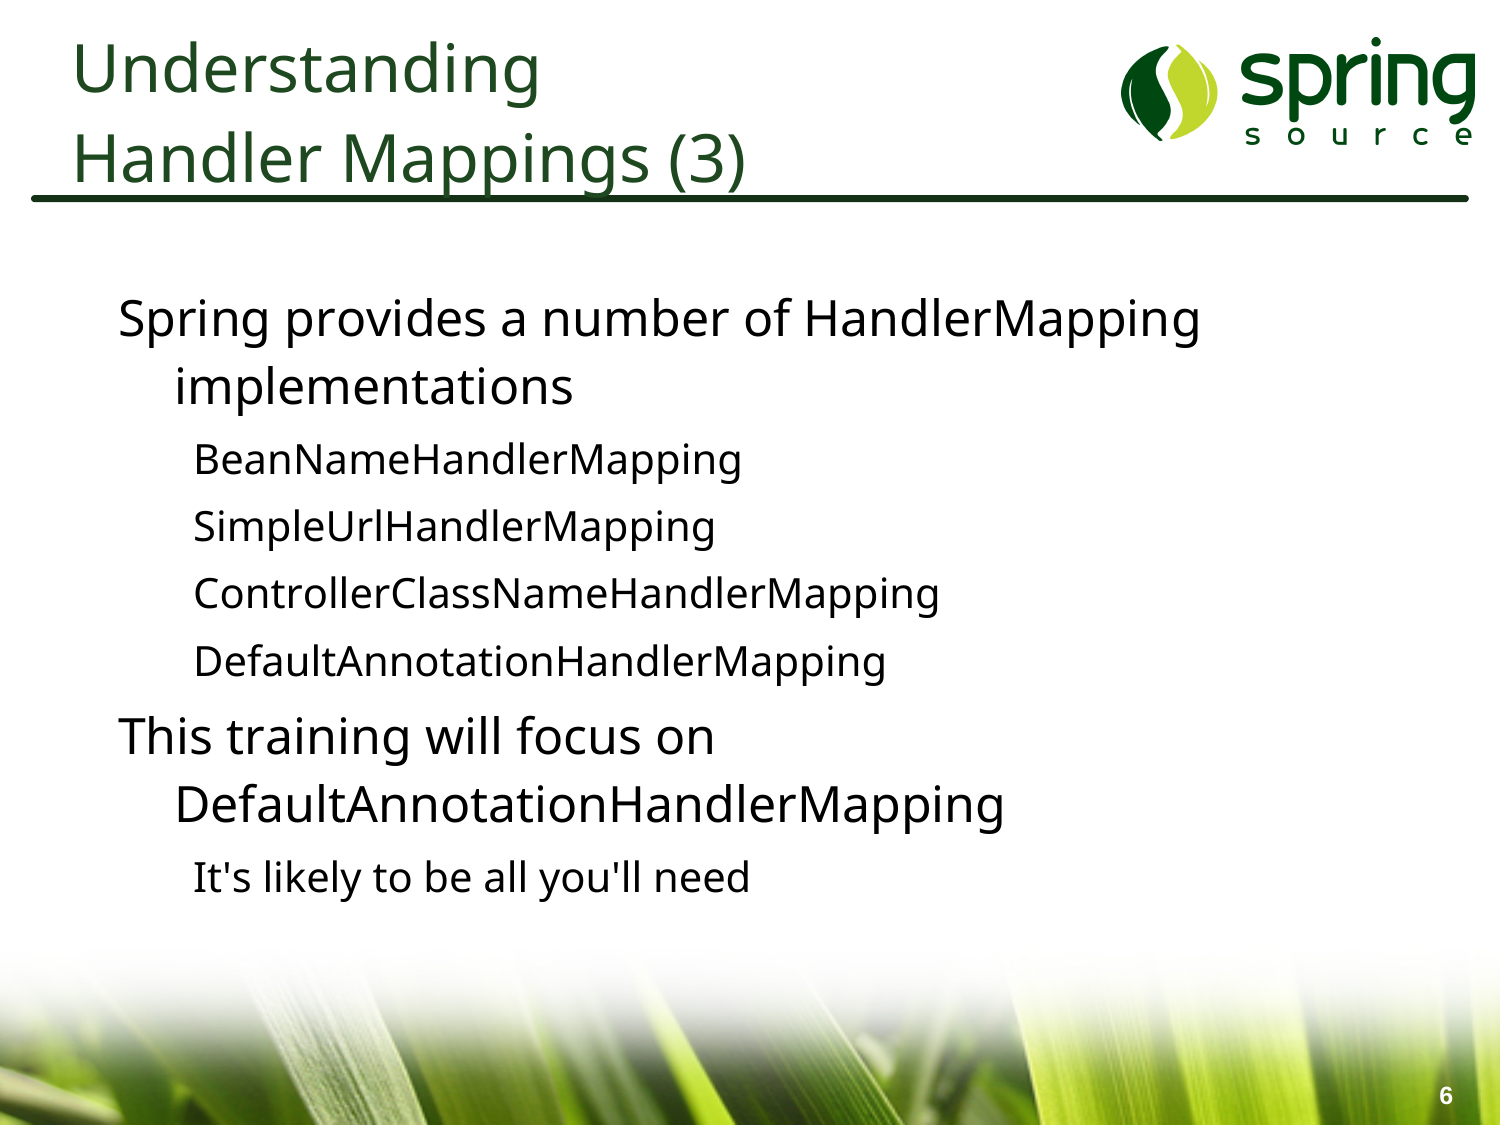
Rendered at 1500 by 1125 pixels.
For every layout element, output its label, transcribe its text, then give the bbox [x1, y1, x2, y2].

title Understanding Handler Mappings (3) [56, 13, 1089, 191]
picture [1121, 37, 1475, 145]
picture [0, 944, 1500, 1125]
list Spring provides a number of HandlerMapping implementations BeanNameHandlerMapping SimpleUrlHandlerMapping ControllerClassNameHandlerMapping DefaultAnnotationHandlerMapping This training will focus on DefaultAnnotationHandlerMapping It's likely to be all you'll need [103, 275, 1394, 938]
